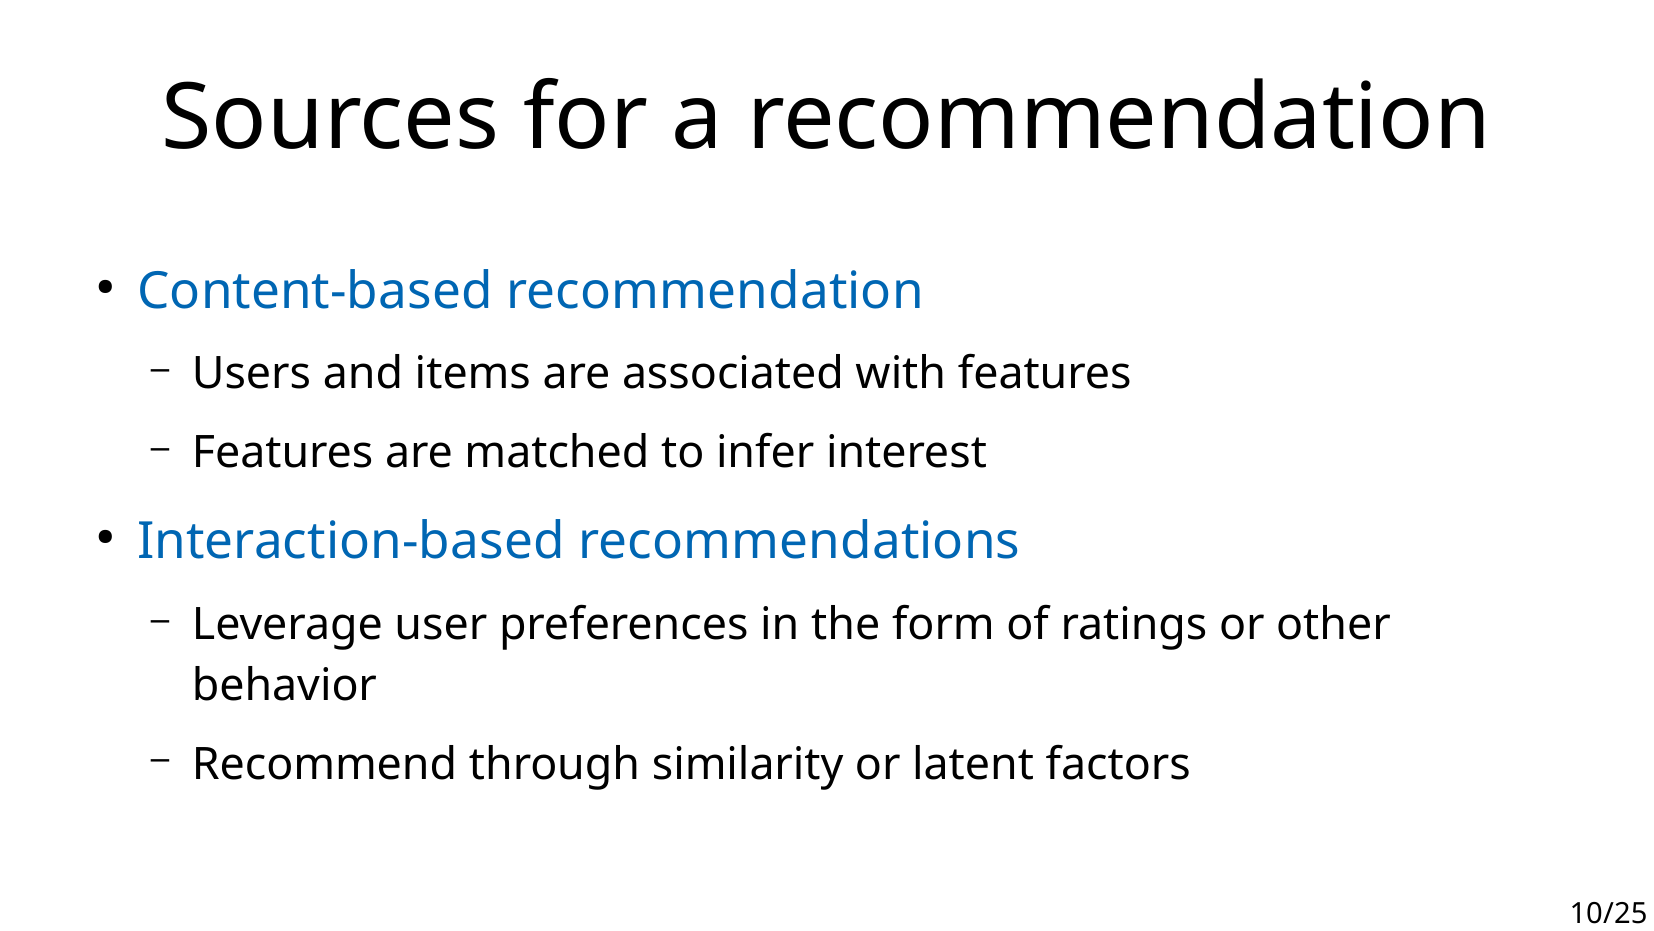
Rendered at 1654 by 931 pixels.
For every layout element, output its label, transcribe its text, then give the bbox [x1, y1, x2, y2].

title Sources for a recommendation [82, 1, 1571, 226]
list Content-based recommendation Users and items are associated with features Features are matched to infer interest Interaction-based recommendations Leverage user preferences in the form of ratings or other behavior Recommend through similarity or latent factors [82, 253, 1571, 793]
